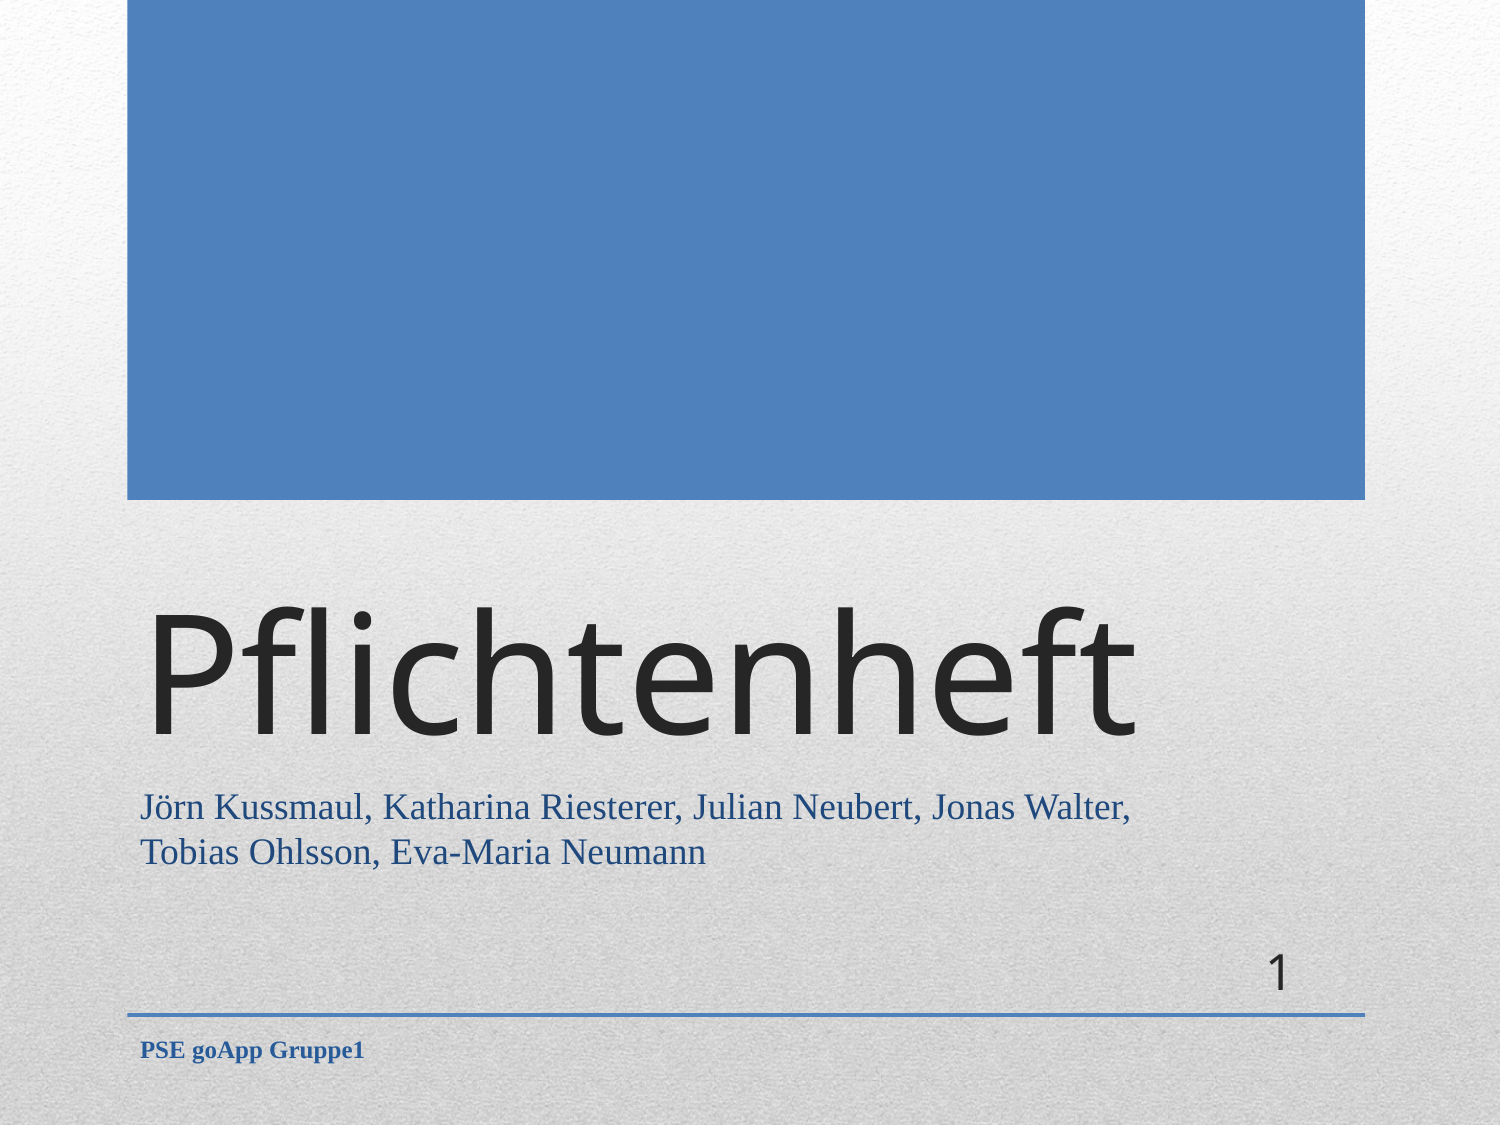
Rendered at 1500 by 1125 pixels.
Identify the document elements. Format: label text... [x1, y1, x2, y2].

subtitle Jörn Kussmaul, Katharina Riesterer, Julian Neubert, Jonas Walter, Tobias Ohlsson, Eva-Maria Neumann [125, 774, 1251, 938]
title Pflichtenheft [125, 525, 1363, 775]
text_box [1250, 933, 1376, 993]
text_box PSE goApp Gruppe1 [125, 1018, 925, 1079]
